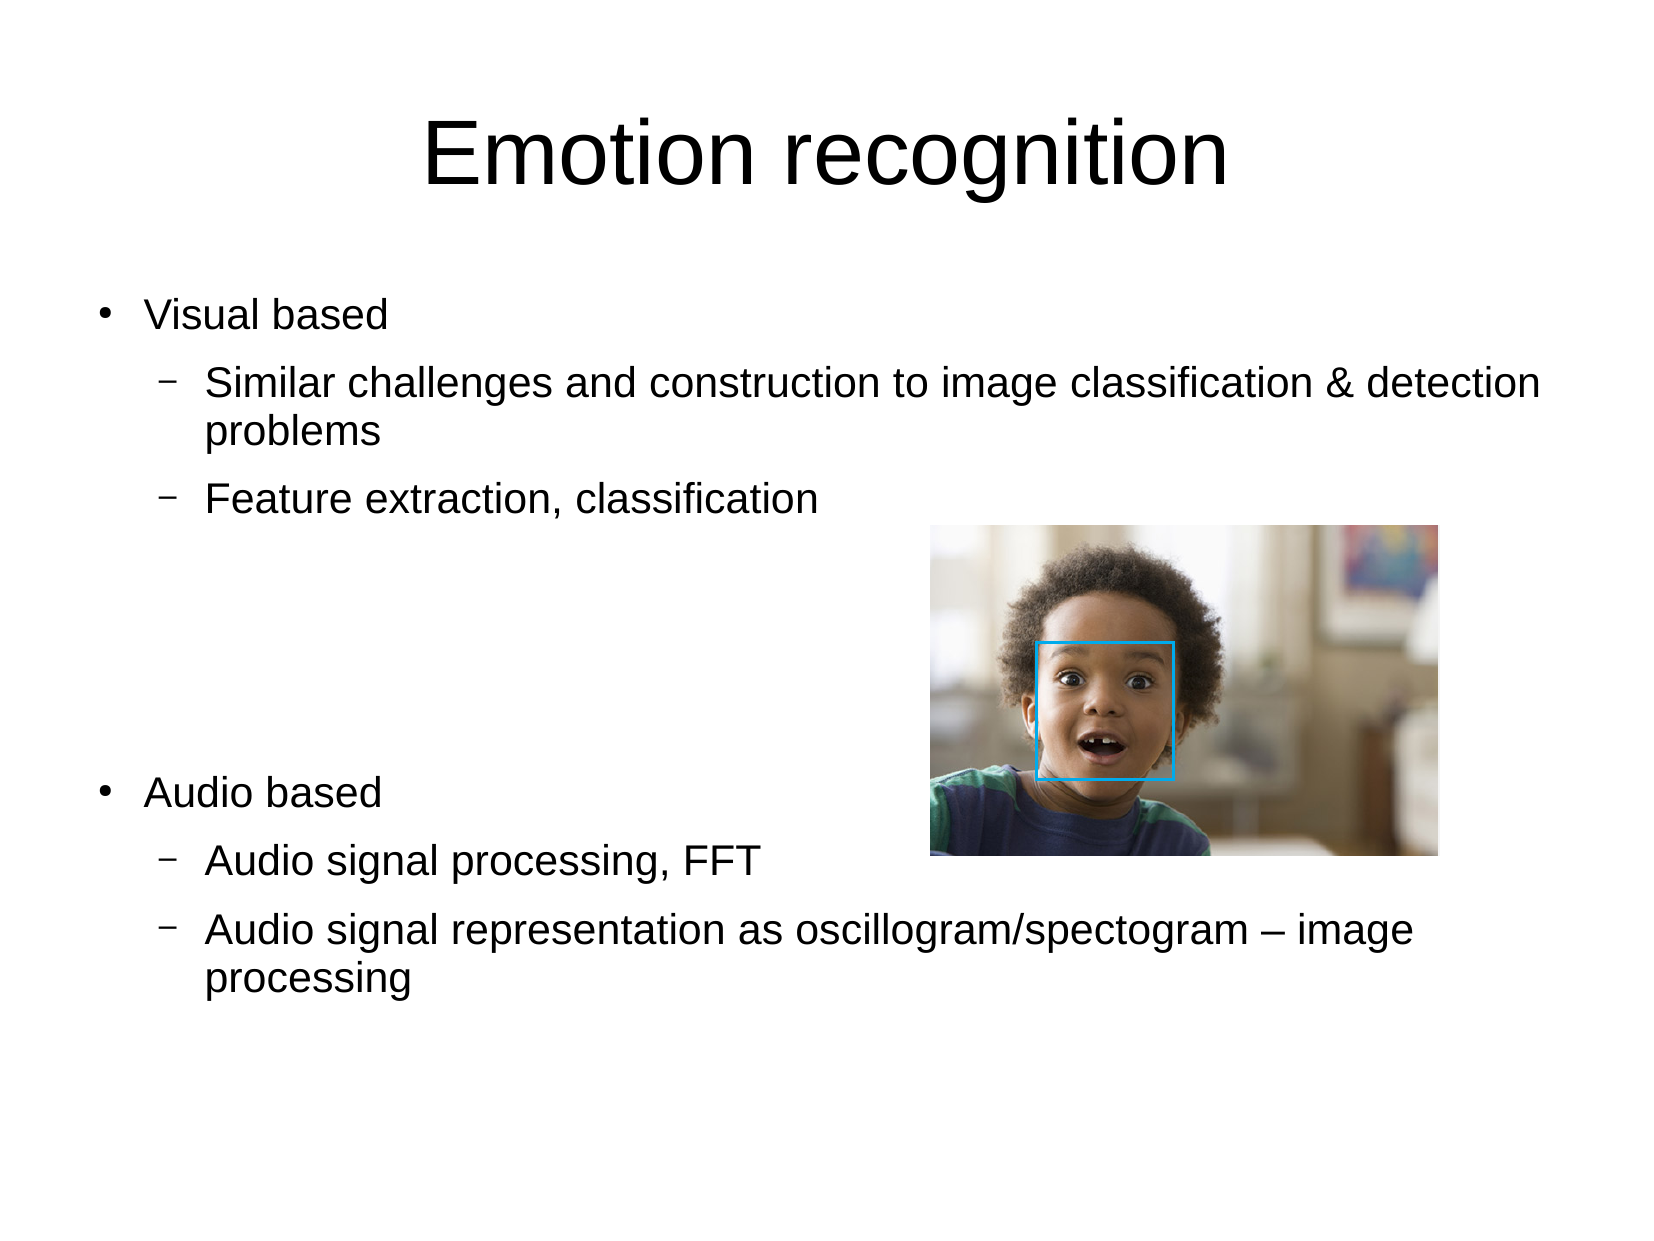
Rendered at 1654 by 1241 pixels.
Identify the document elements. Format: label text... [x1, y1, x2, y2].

list Visual based Similar challenges and construction to image classification & detection problems Feature extraction, classification Audio based Audio signal processing, FFT Audio signal representation as oscillogram/spectogram – image processing [82, 290, 1571, 1010]
title Emotion recognition [82, 49, 1571, 257]
picture [930, 525, 1441, 856]
